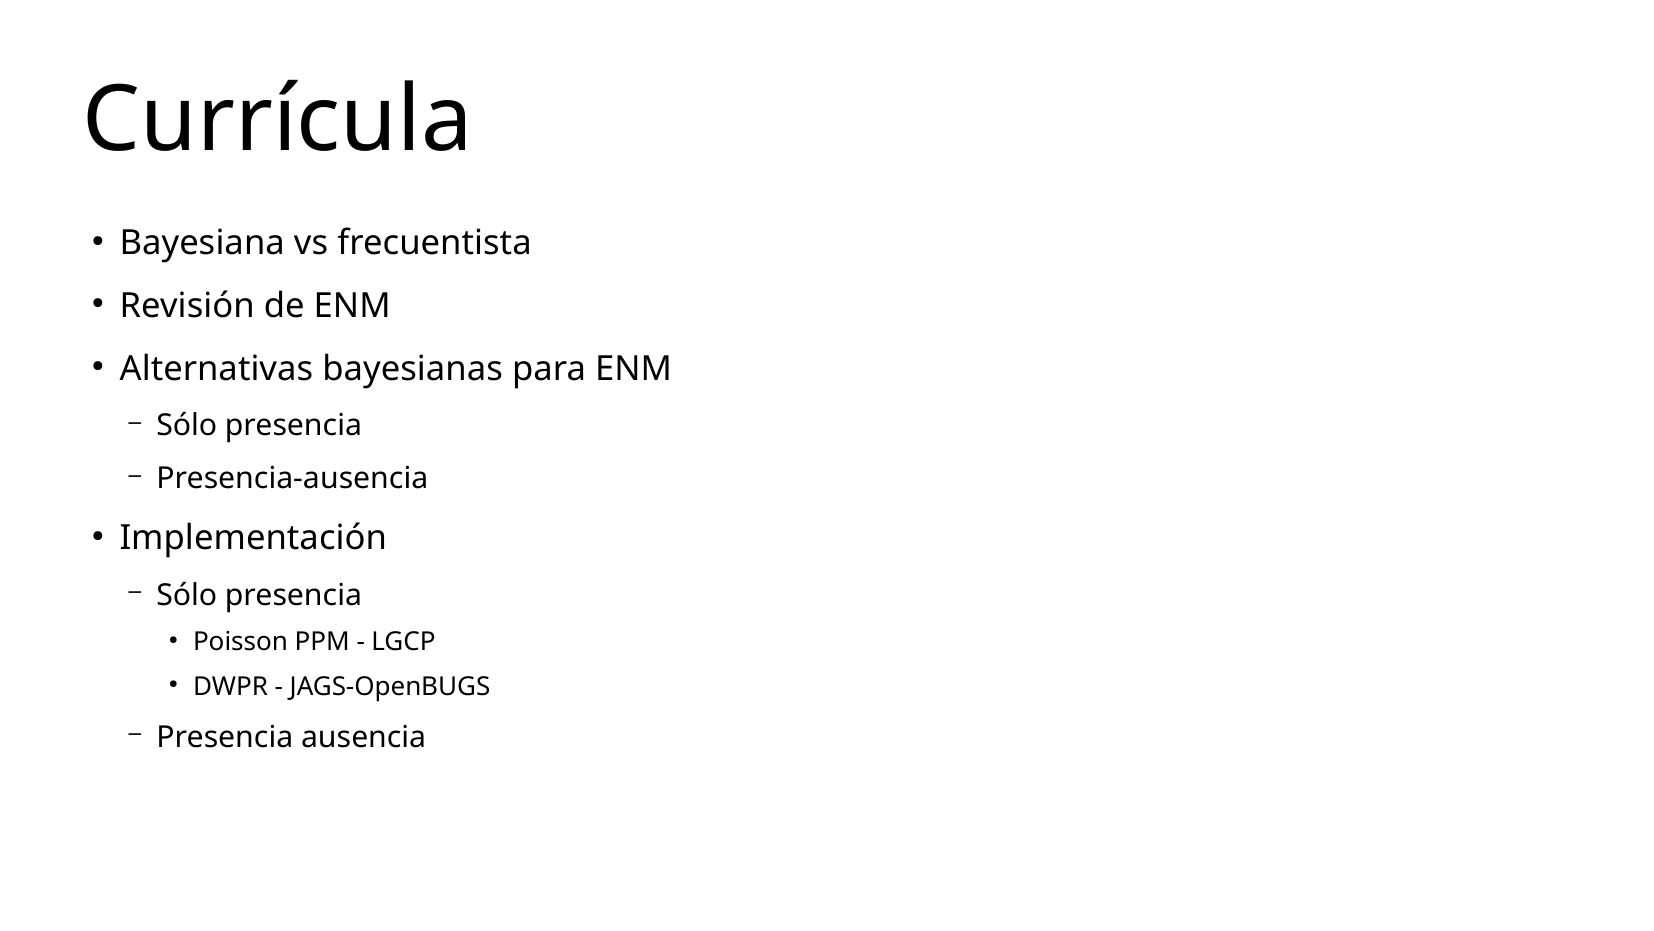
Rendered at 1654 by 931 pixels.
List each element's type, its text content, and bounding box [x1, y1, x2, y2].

title Currícula [82, 37, 1571, 193]
list Bayesiana vs frecuentista Revisión de ENM Alternativas bayesianas para ENM Sólo presencia Presencia-ausencia Implementación Sólo presencia Poisson PPM - LGCP DWPR - JAGS-OpenBUGS Presencia ausencia [82, 217, 1571, 758]
